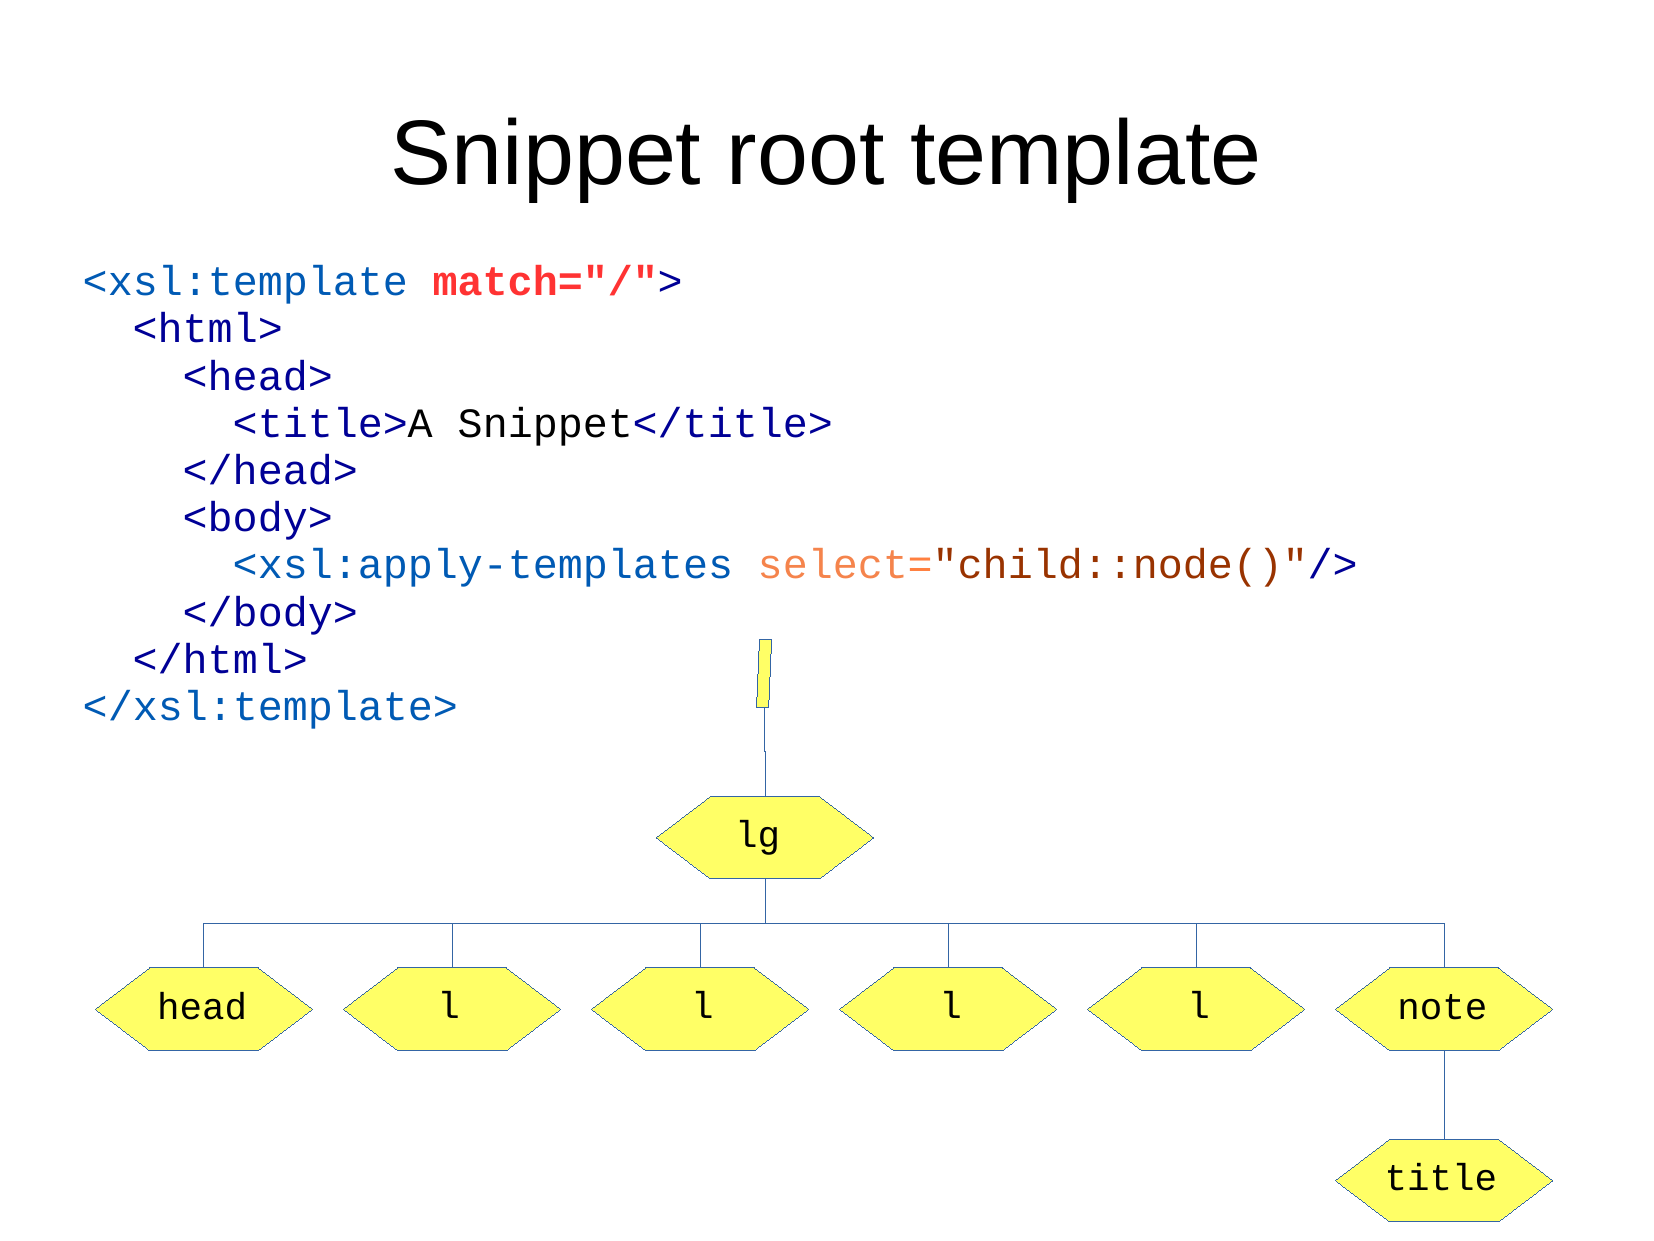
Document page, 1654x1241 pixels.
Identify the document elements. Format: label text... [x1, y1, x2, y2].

text_box title [1369, 1151, 1519, 1210]
text_box [95, 967, 313, 1051]
text_box [343, 967, 561, 1051]
text_box [1087, 967, 1305, 1051]
text_box [698, 870, 832, 879]
text_box note [1382, 980, 1506, 1038]
text_box [591, 967, 809, 1051]
text_box l [1172, 979, 1220, 1039]
text_box [1335, 1154, 1369, 1207]
text_box [1519, 1154, 1553, 1207]
text_box [1374, 1139, 1515, 1151]
text_box [839, 967, 1057, 1051]
text_box l [924, 979, 972, 1039]
text_box [1374, 1210, 1514, 1222]
text_box head [142, 980, 266, 1038]
title Snippet root template [82, 49, 1571, 257]
text_box l [422, 980, 470, 1039]
list <xsl:template match="/"> <html> <head> <title>A Snippet</title> </head> <body> <xsl:apply-templates select="child::node()"/> </body> </html> </xsl:template> [82, 260, 1571, 870]
text_box [1335, 967, 1553, 1051]
text_box l [676, 979, 724, 1039]
